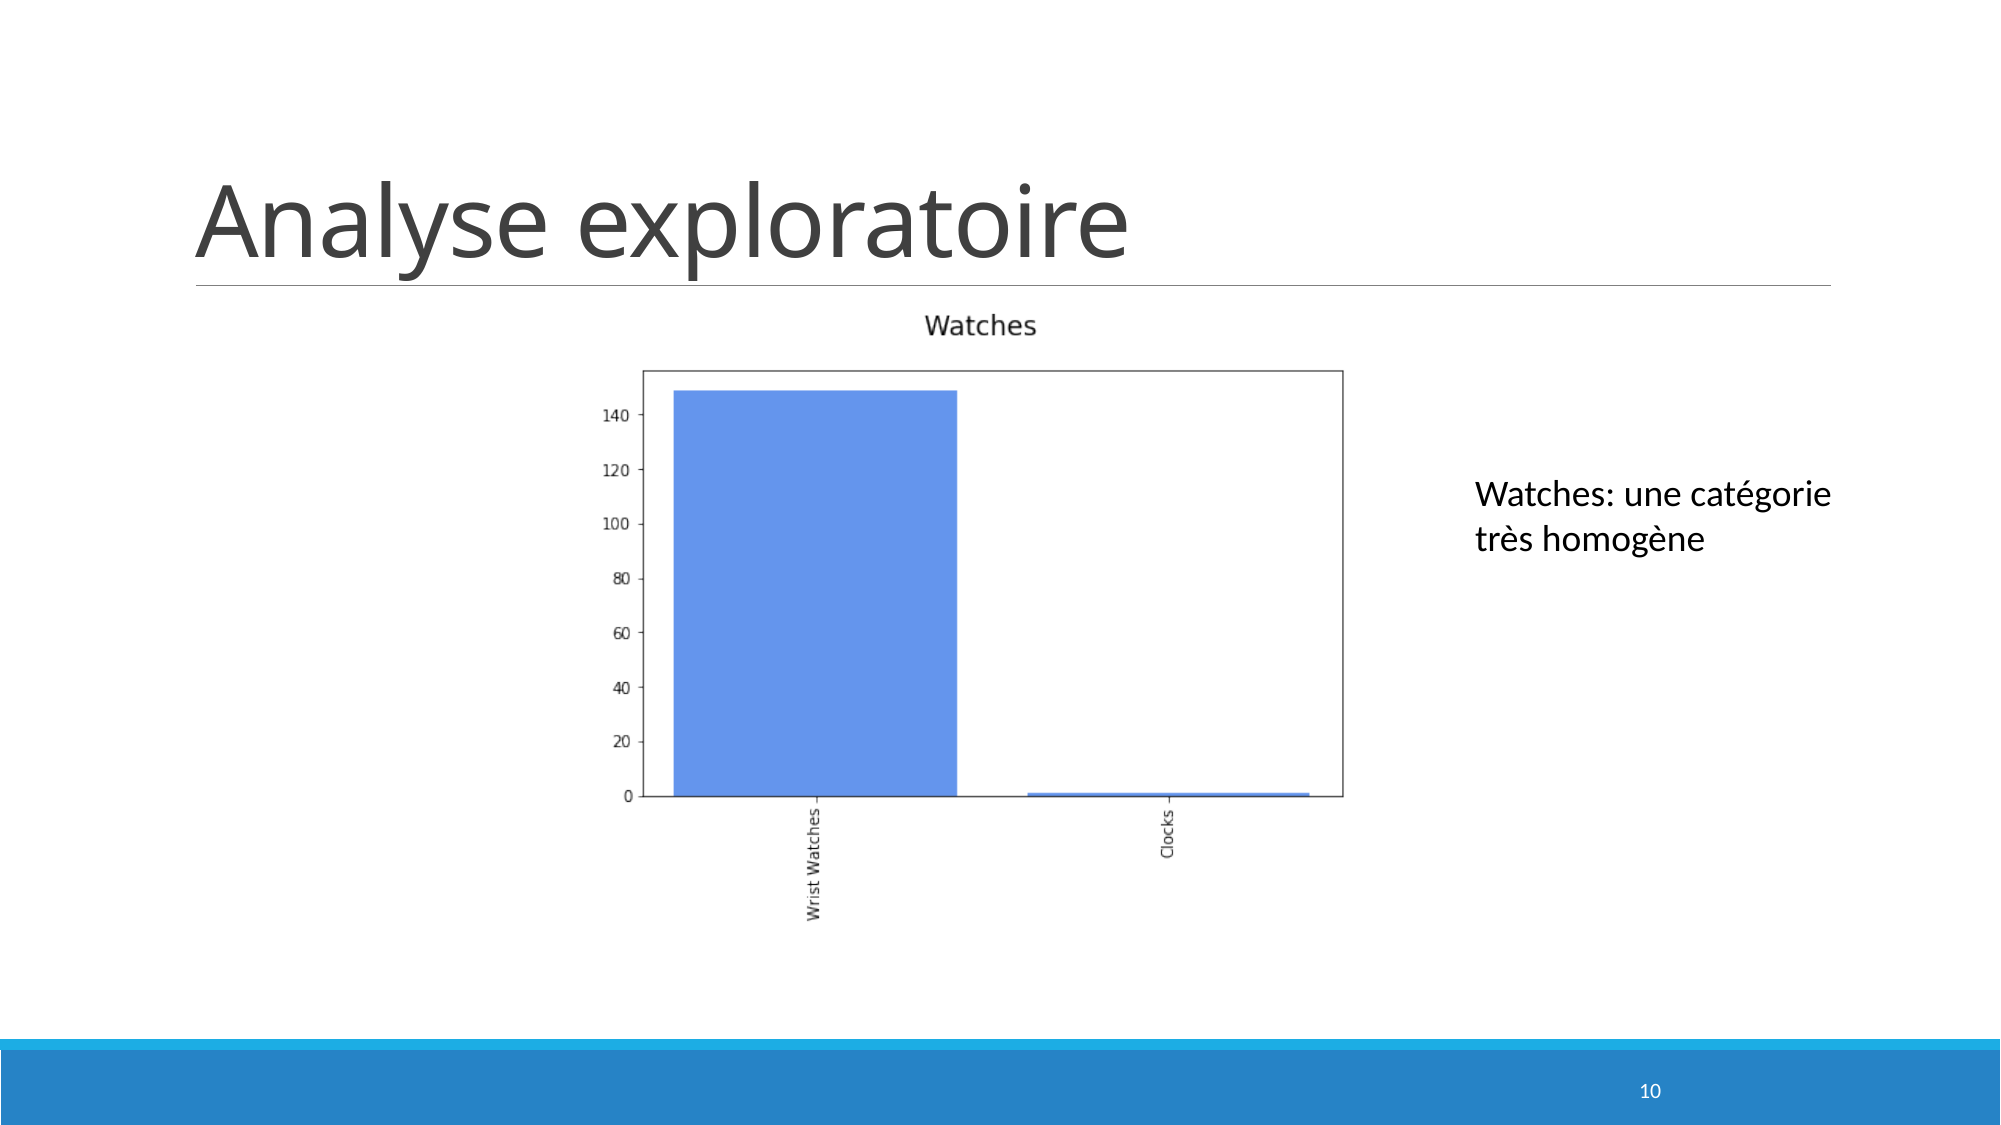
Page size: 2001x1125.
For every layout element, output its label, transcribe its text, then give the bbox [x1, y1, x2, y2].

text_box [1624, 1059, 1840, 1120]
picture [591, 303, 1352, 931]
title Analyse exploratoire [180, 47, 1831, 286]
text_box Watches: une catégorie très homogène [1460, 461, 1880, 568]
